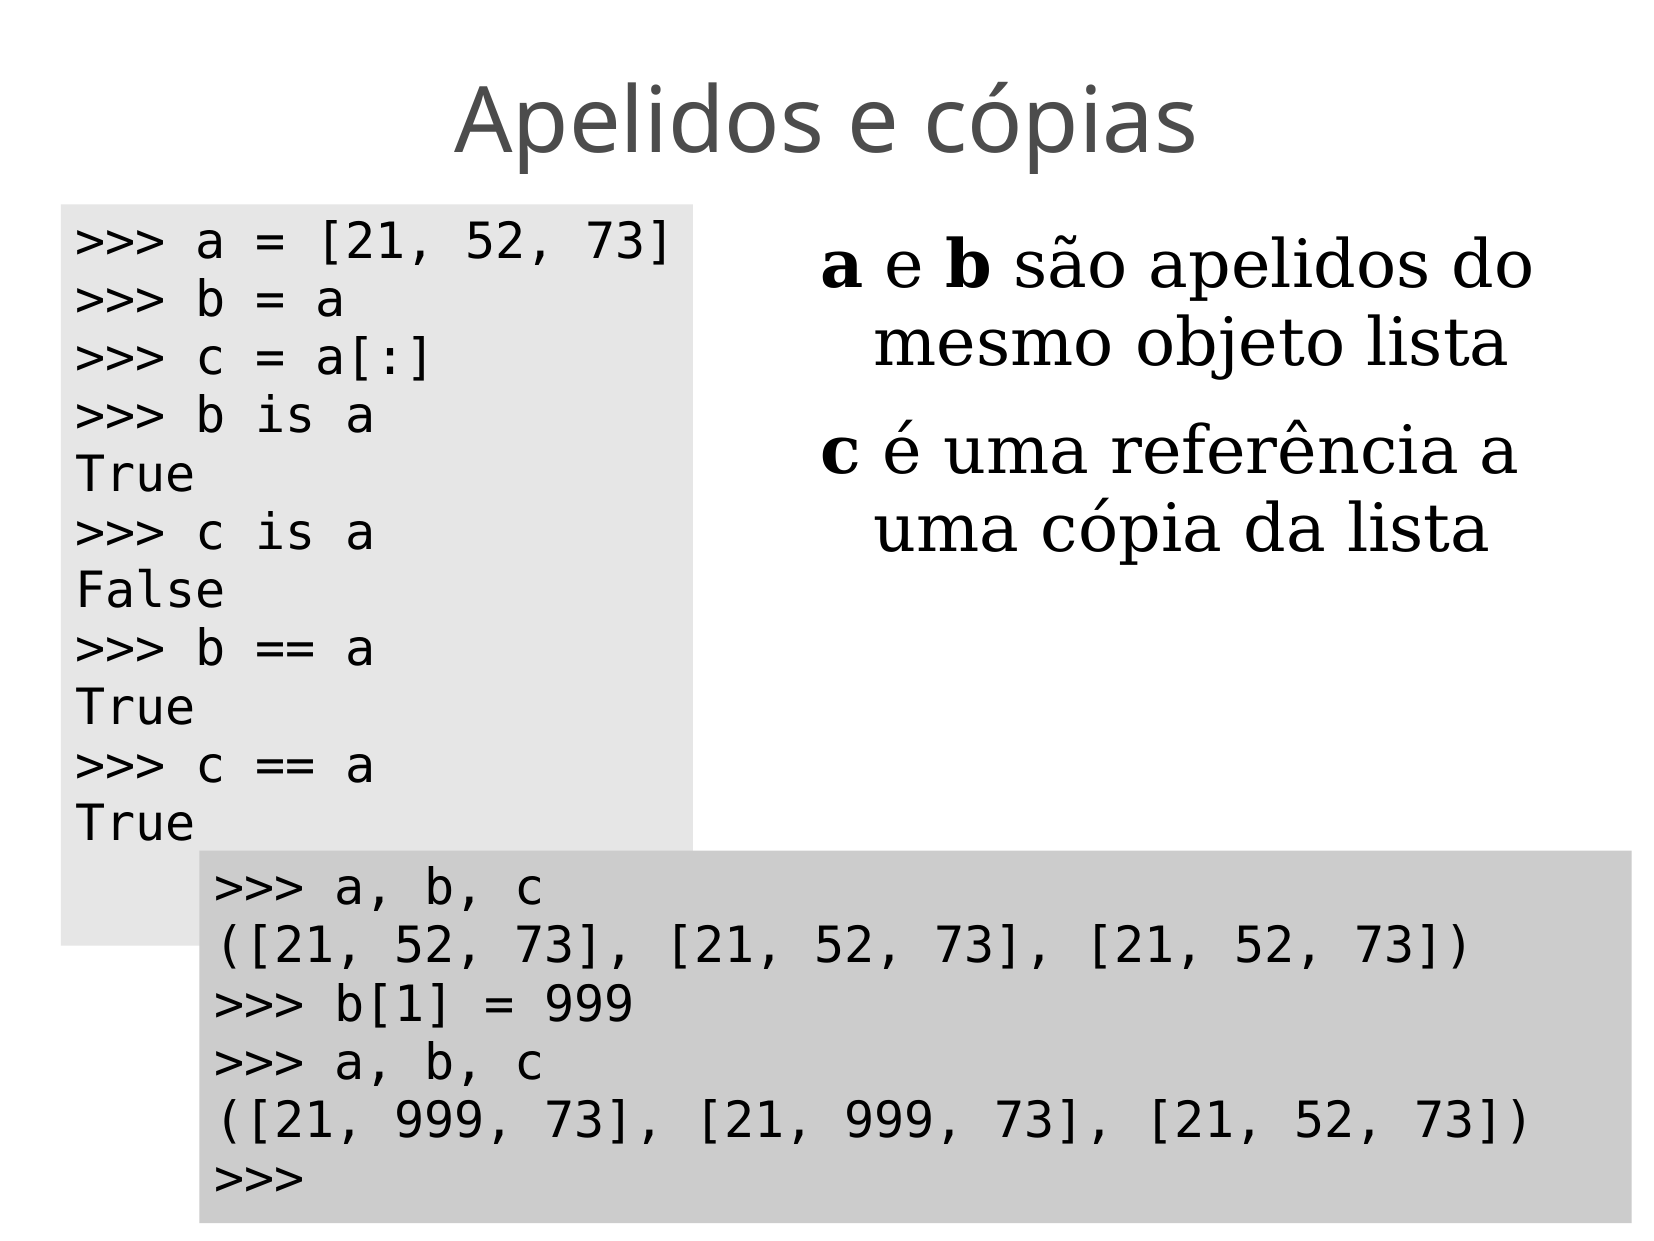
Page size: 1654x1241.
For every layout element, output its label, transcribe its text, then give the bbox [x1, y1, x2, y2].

title Apelidos e cópias [82, 13, 1571, 222]
text_box >>> a, b, c ([21, 52, 73], [21, 52, 73], [21, 52, 73]) >>> b[1] = 999 >>> a, b, c ([21, 999, 73], [21, 999, 73], [21, 52, 73]) >>> [199, 850, 1632, 1224]
text_box >>> a = [21, 52, 73] >>> b = a >>> c = a[:] >>> b is a True >>> c is a False >>> b == a True >>> c == a True [60, 204, 693, 946]
list a e b são apelidos do mesmo objeto lista c é uma referência a uma cópia da lista [802, 225, 1625, 850]
picture [1237, 1122, 1643, 1241]
